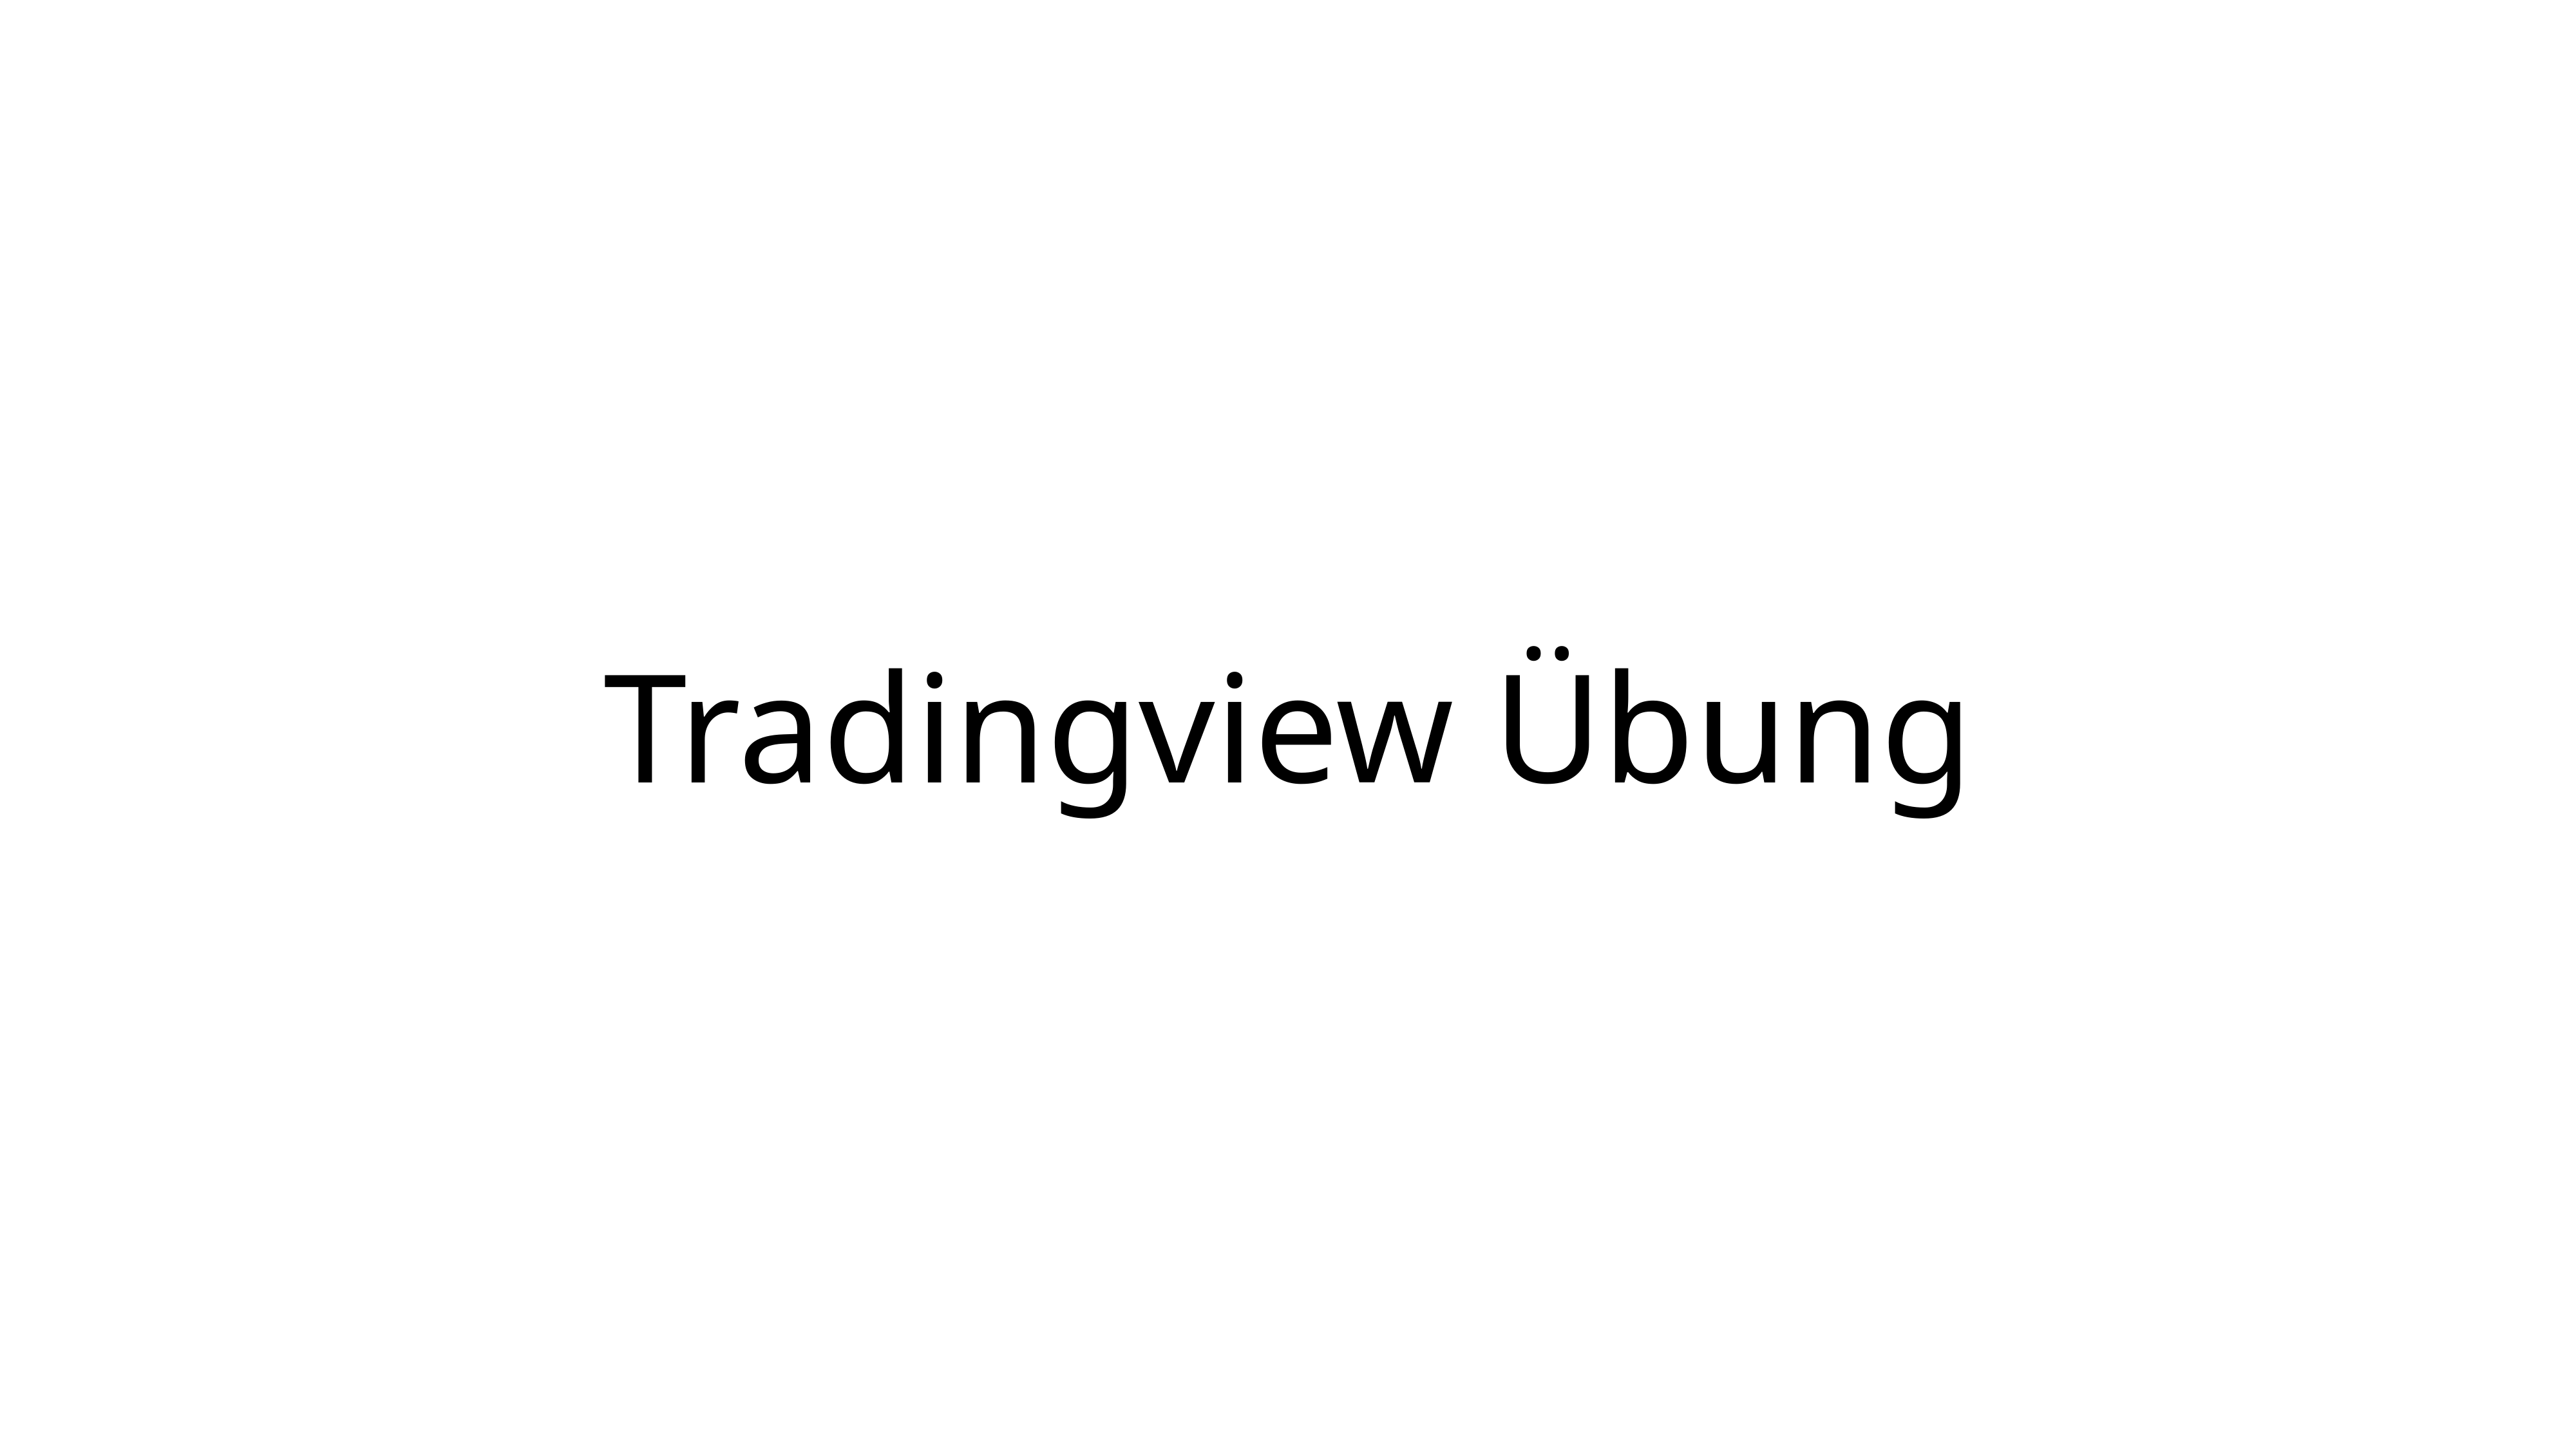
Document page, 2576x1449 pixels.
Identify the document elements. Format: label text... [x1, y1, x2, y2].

text_box Tradingview Übung [252, 478, 2325, 971]
